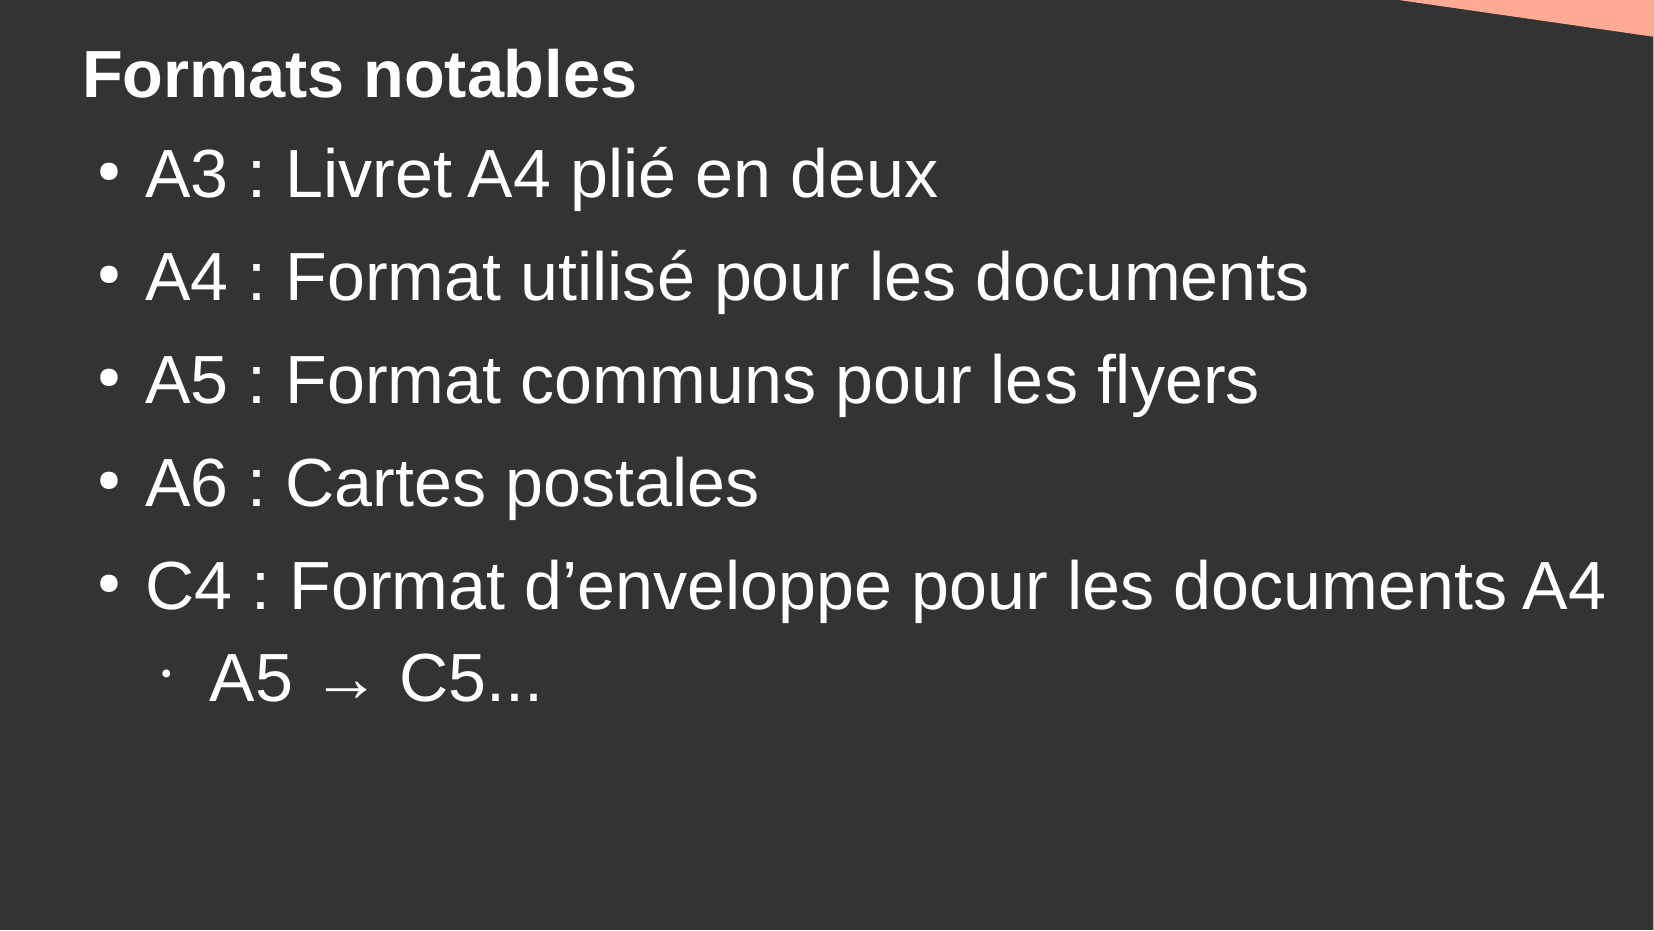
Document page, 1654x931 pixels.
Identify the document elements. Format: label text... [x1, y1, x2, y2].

list A3 : Livret A4 plié en deux A4 : Format utilisé pour les documents A5 : Format communs pour les flyers A6 : Cartes postales C4 : Format d’enveloppe pour les documents A4 A5 → C5... [80, 135, 1620, 777]
title Formats notables [82, 37, 1571, 122]
text_box [1398, 0, 1654, 37]
